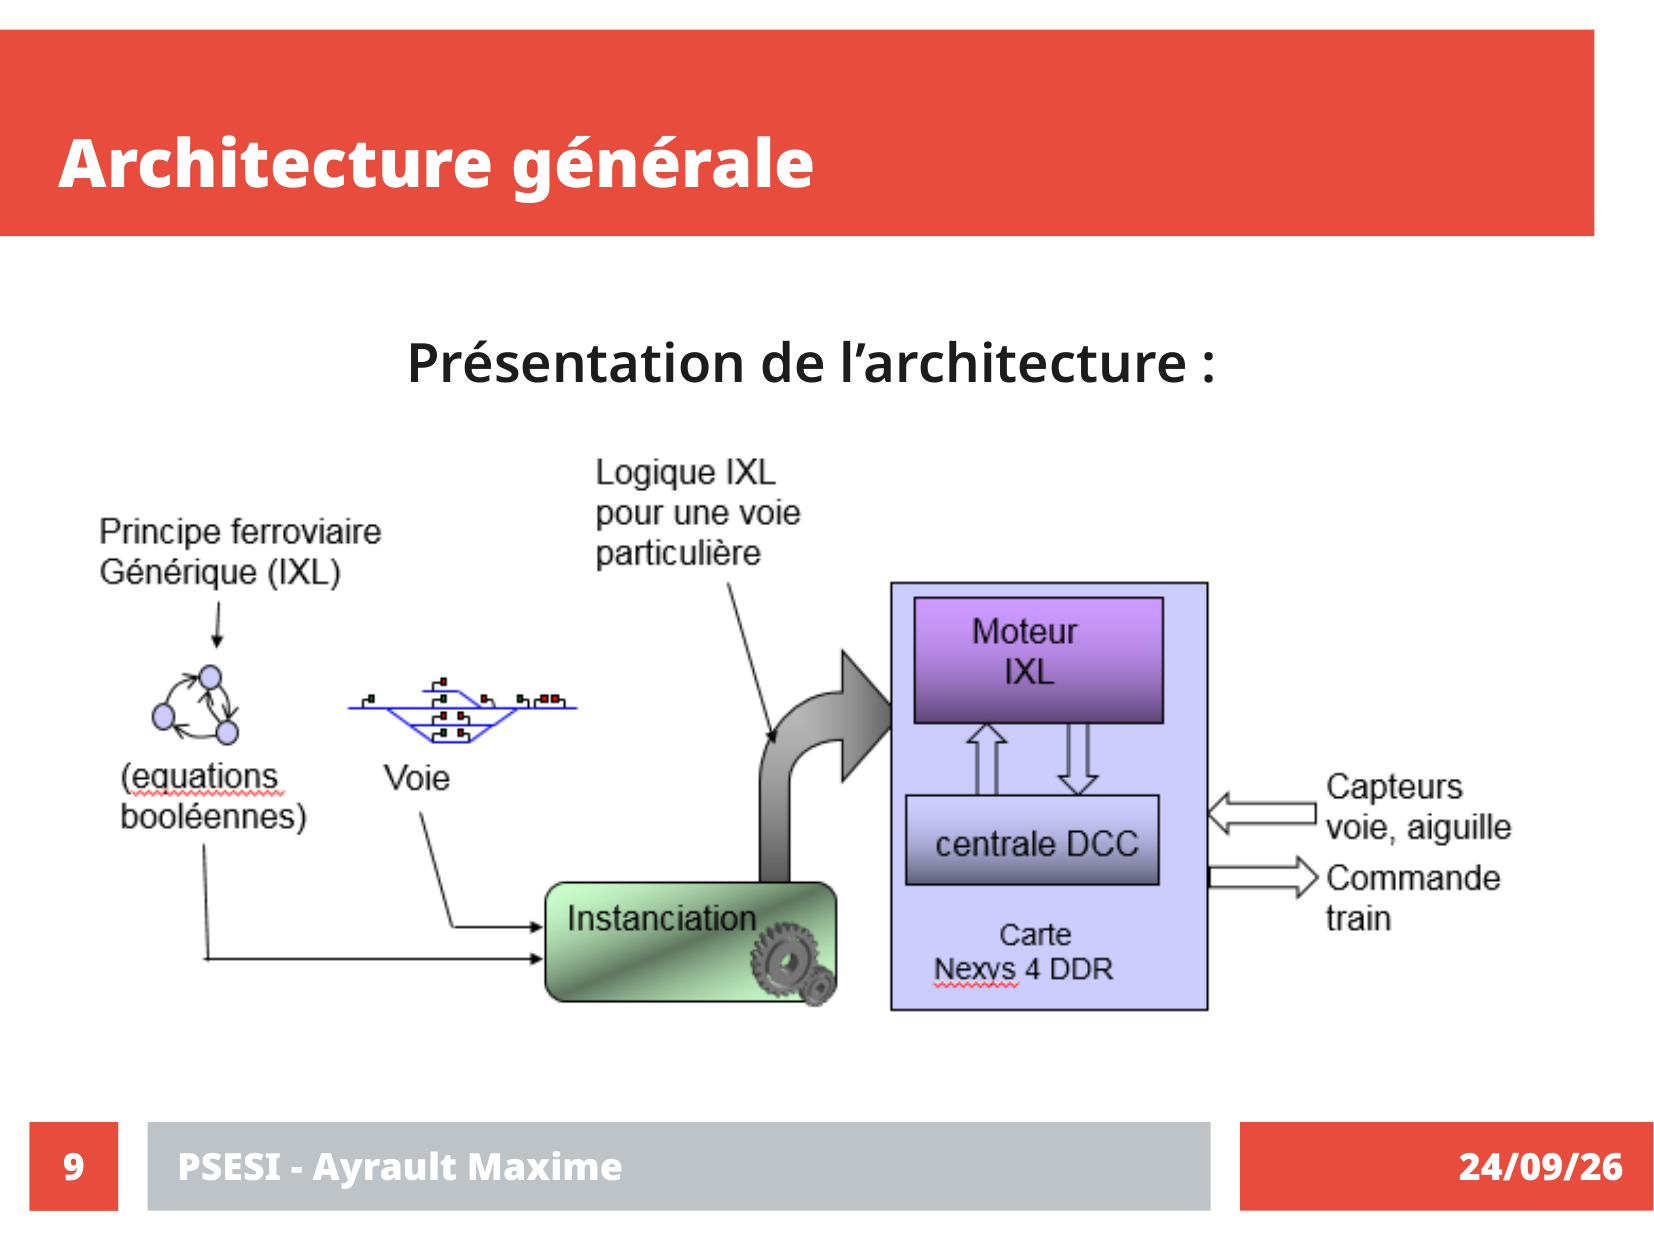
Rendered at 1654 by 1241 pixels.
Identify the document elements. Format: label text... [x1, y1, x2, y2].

list Présentation de l’architecture : [59, 324, 1565, 1093]
title Architecture générale [59, 59, 1595, 207]
picture [76, 423, 1536, 1052]
